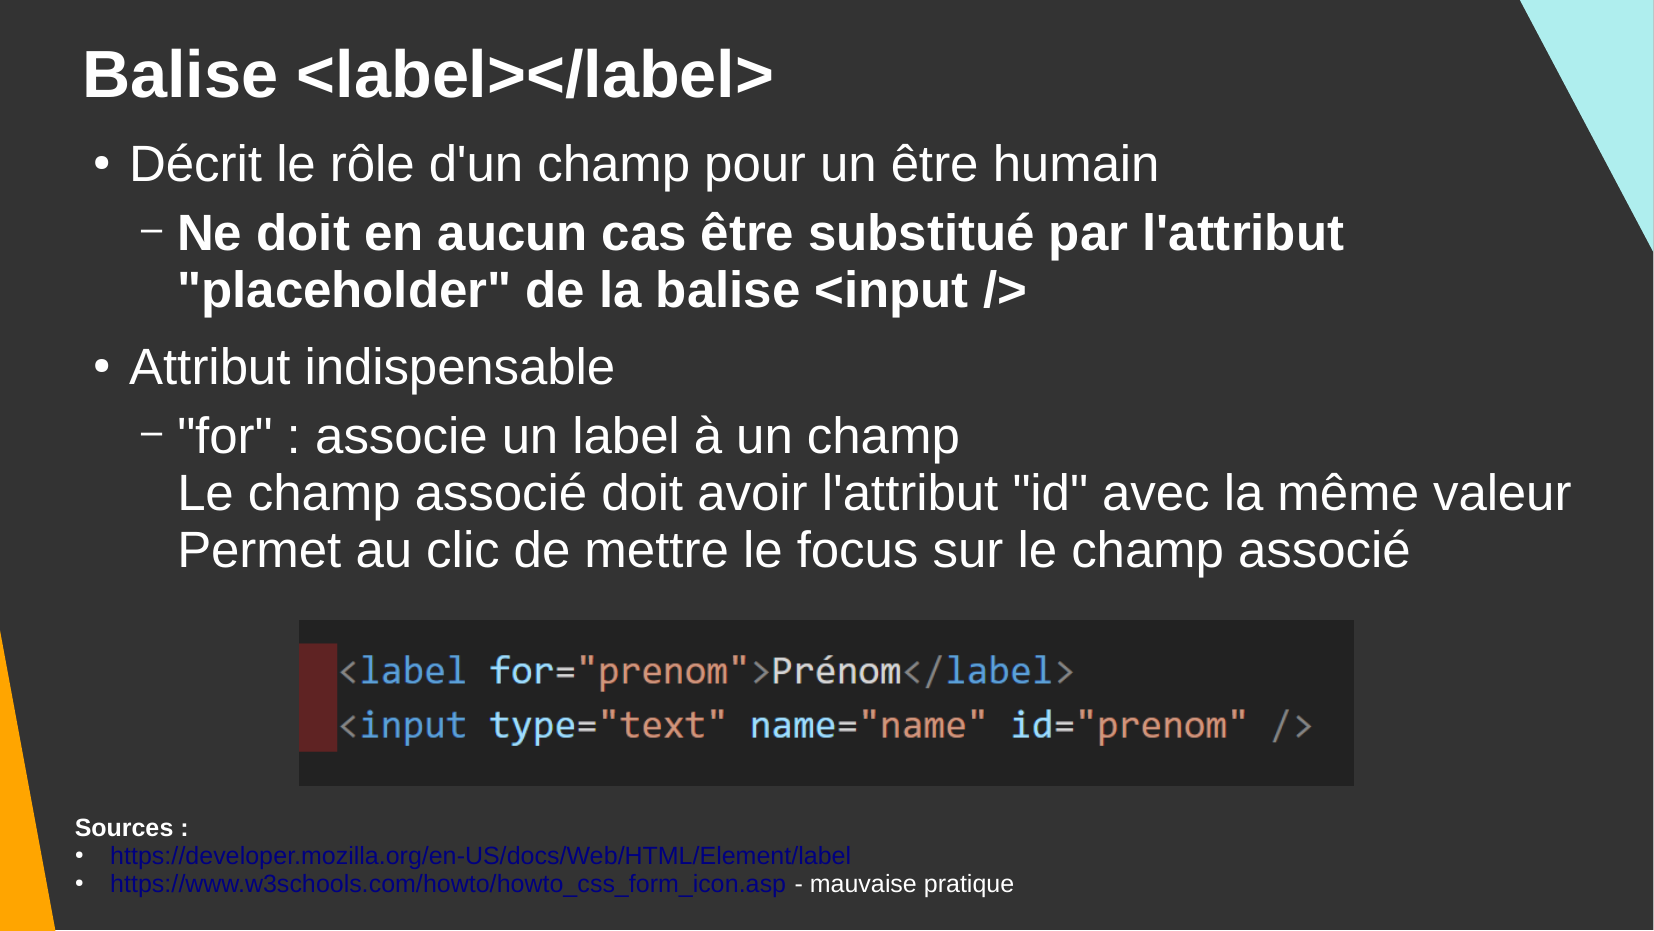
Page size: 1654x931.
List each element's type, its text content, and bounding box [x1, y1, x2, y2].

title Balise <label></label> [82, 37, 1571, 114]
list Décrit le rôle d'un champ pour un être humain Ne doit en aucun cas être substitué par l'attribut "placeholder" de la balise <input /> Attribut indispensable "for" : associe un label à un champ Le champ associé doit avoir l'attribut "id" avec la même valeur Permet au clic de mettre le focus sur le champ associé [80, 135, 1605, 591]
text_box Sources : https://developer.mozilla.org/en-US/docs/Web/HTML/Element/label https://www.w3schools.com/howto/howto_css_form_icon.asp - mauvaise pratique [60, 806, 1546, 931]
text_box [0, 630, 56, 931]
picture [299, 620, 1354, 786]
text_box [1519, 0, 1654, 254]
